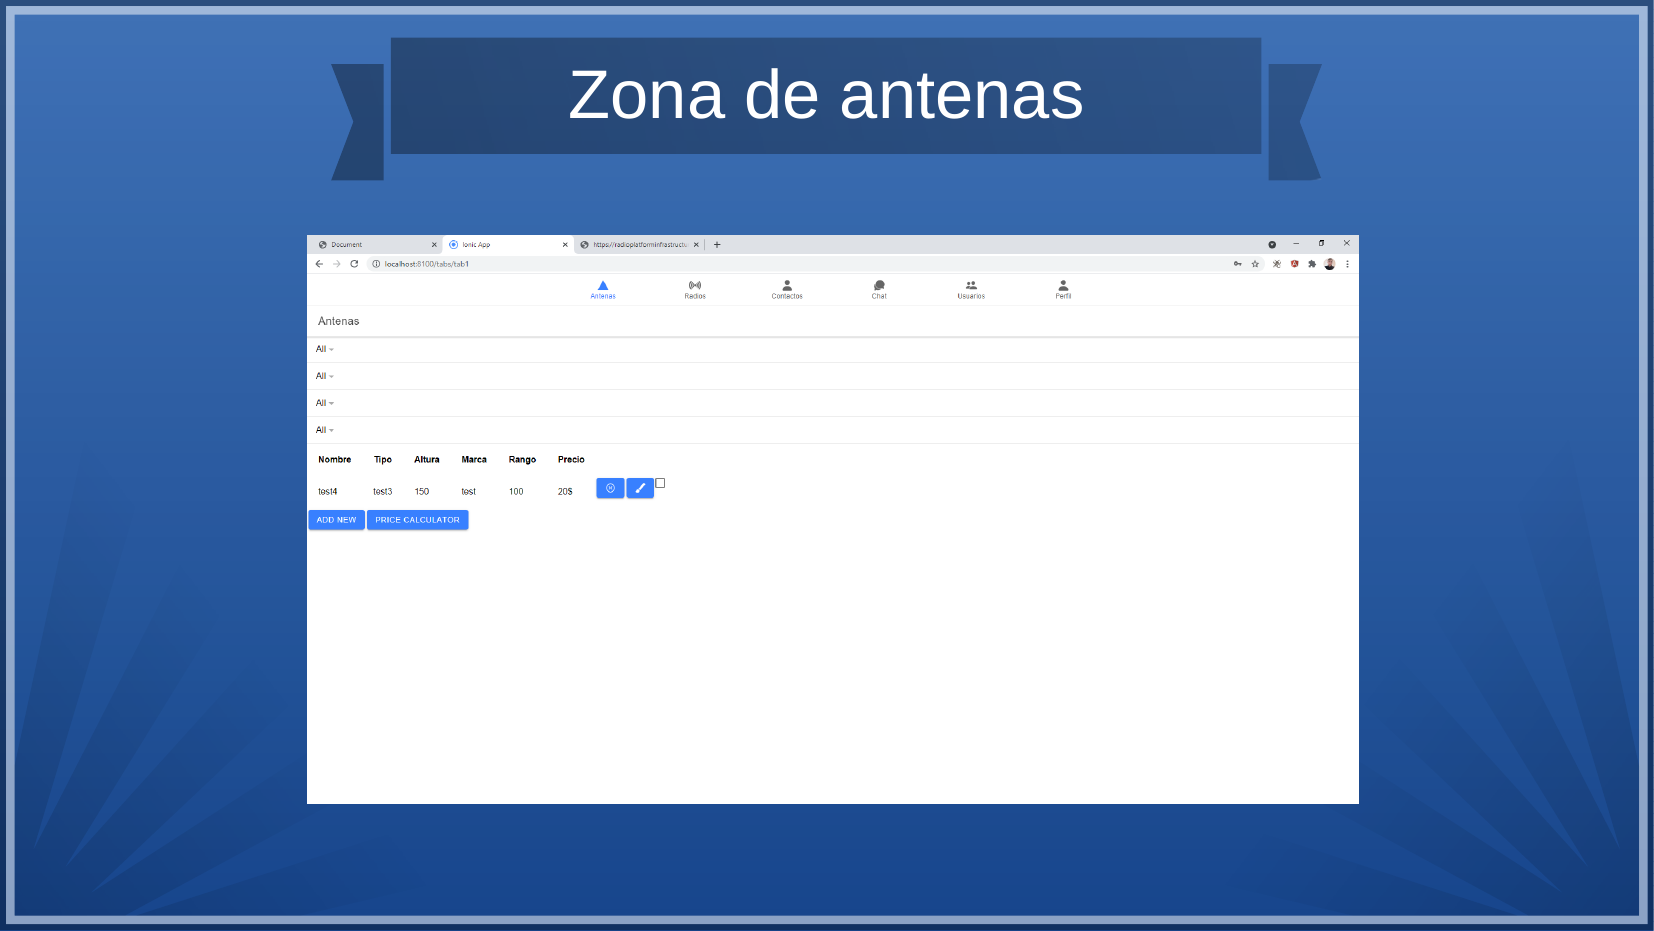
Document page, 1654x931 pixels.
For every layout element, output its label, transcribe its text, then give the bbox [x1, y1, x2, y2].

title Zona de antenas [389, 35, 1264, 154]
picture [307, 235, 1359, 804]
